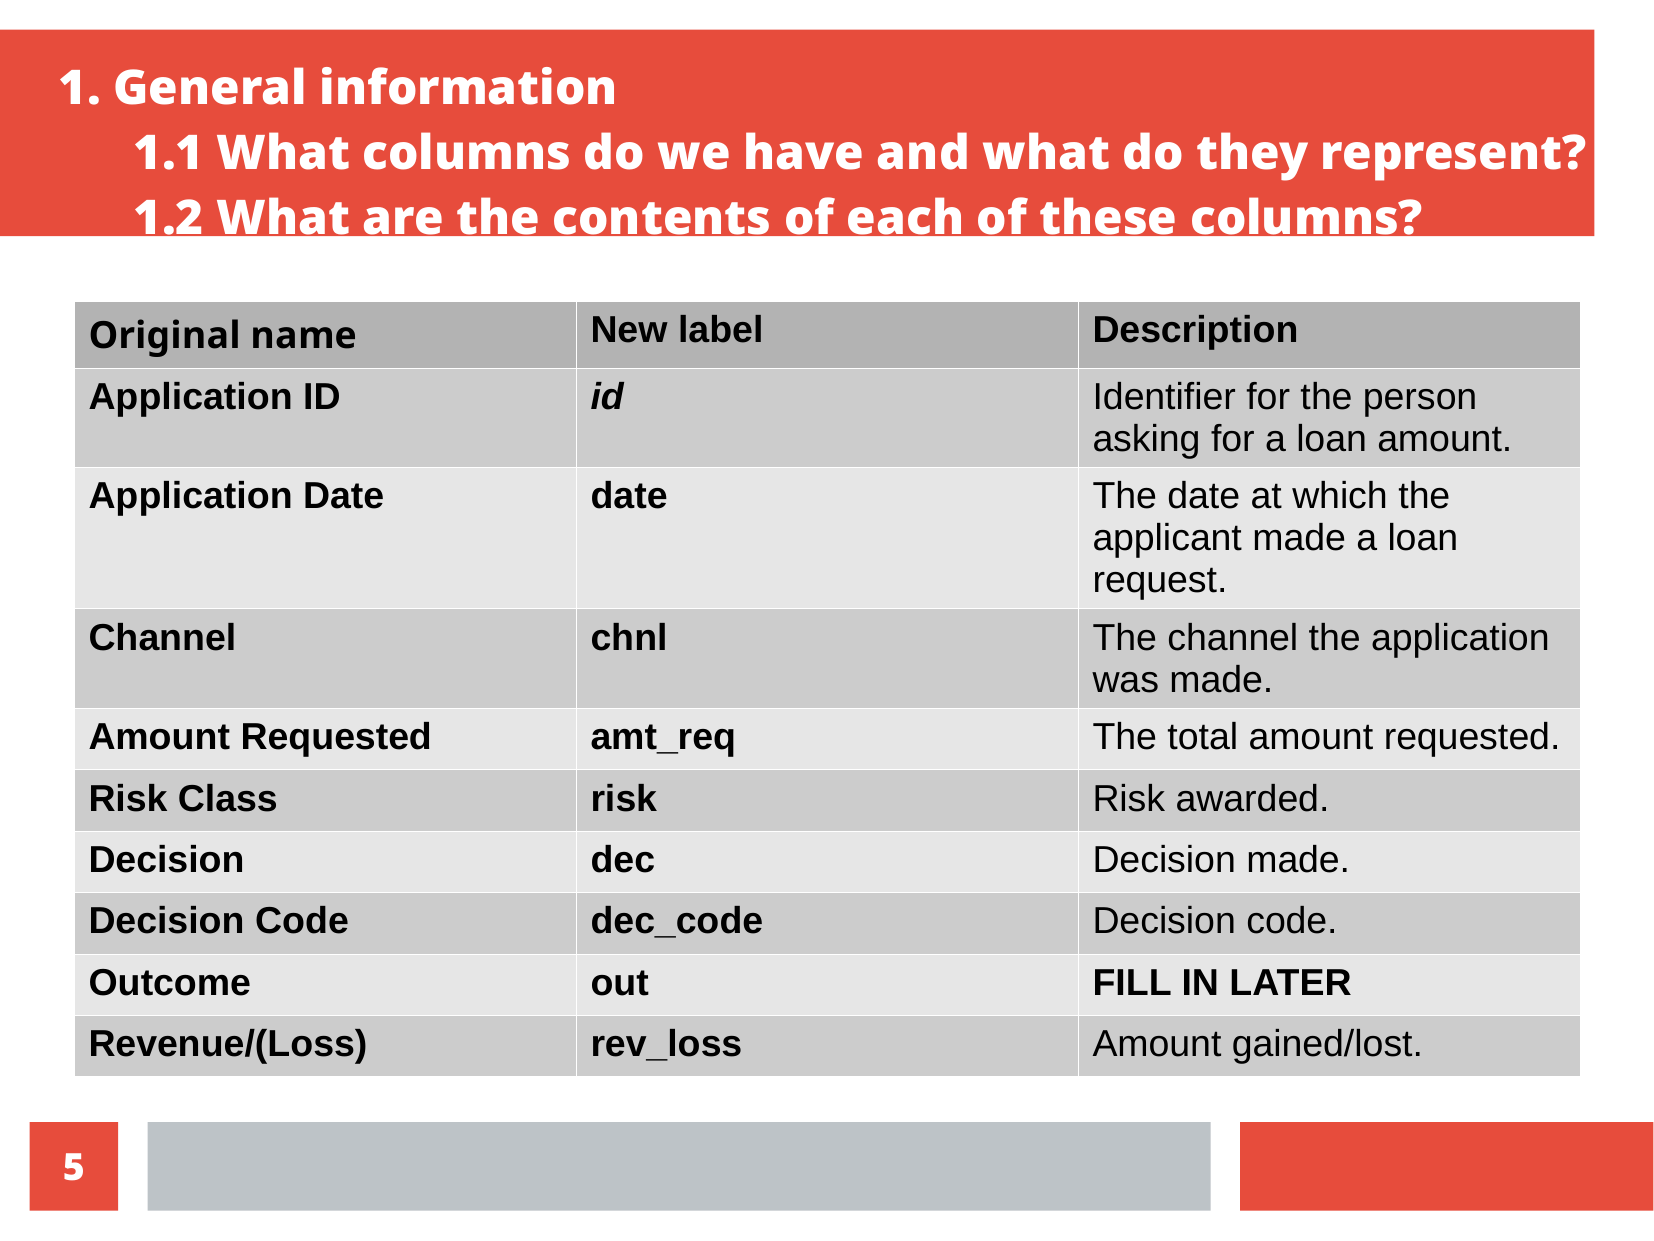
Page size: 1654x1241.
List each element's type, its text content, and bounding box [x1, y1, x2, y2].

table_header Original name [75, 302, 576, 368]
table_cell Identifier for the person asking for a loan amount. [1079, 369, 1580, 467]
table_cell Application Date [75, 468, 576, 608]
table_cell Amount Requested [75, 709, 576, 769]
table_header Description [1079, 302, 1580, 368]
table_cell amt_req [577, 709, 1078, 769]
table_cell The channel the application was made. [1079, 609, 1580, 708]
table_cell Decision Code [75, 893, 576, 954]
table_cell Revenue/(Loss) [75, 1016, 576, 1076]
table_cell Outcome [75, 955, 576, 1015]
table_cell The date at which the applicant made a loan request. [1079, 468, 1580, 608]
table_cell rev_loss [577, 1016, 1078, 1076]
table_cell dec [577, 832, 1078, 892]
title 1. General information 1.1 What columns do we have and what do they represent? 1.2 What are the contents of each of these columns? [59, 53, 1595, 201]
table_cell FILL IN LATER [1079, 955, 1580, 1015]
table_cell Channel [75, 609, 576, 708]
table_cell The total amount requested. [1079, 709, 1580, 769]
table_cell date [577, 468, 1078, 608]
table_cell Decision made. [1079, 832, 1580, 892]
table_cell Risk awarded. [1079, 770, 1580, 831]
table_cell Decision [75, 832, 576, 892]
table_cell chnl [577, 609, 1078, 708]
table_cell dec_code [577, 893, 1078, 954]
table_cell risk [577, 770, 1078, 831]
table_cell Application ID [75, 369, 576, 467]
table_cell Risk Class [75, 770, 576, 831]
table_cell out [577, 955, 1078, 1015]
table_cell id [577, 369, 1078, 467]
table_cell Amount gained/lost. [1079, 1016, 1580, 1076]
table_cell Decision code. [1079, 893, 1580, 954]
table_header New label [577, 302, 1078, 368]
